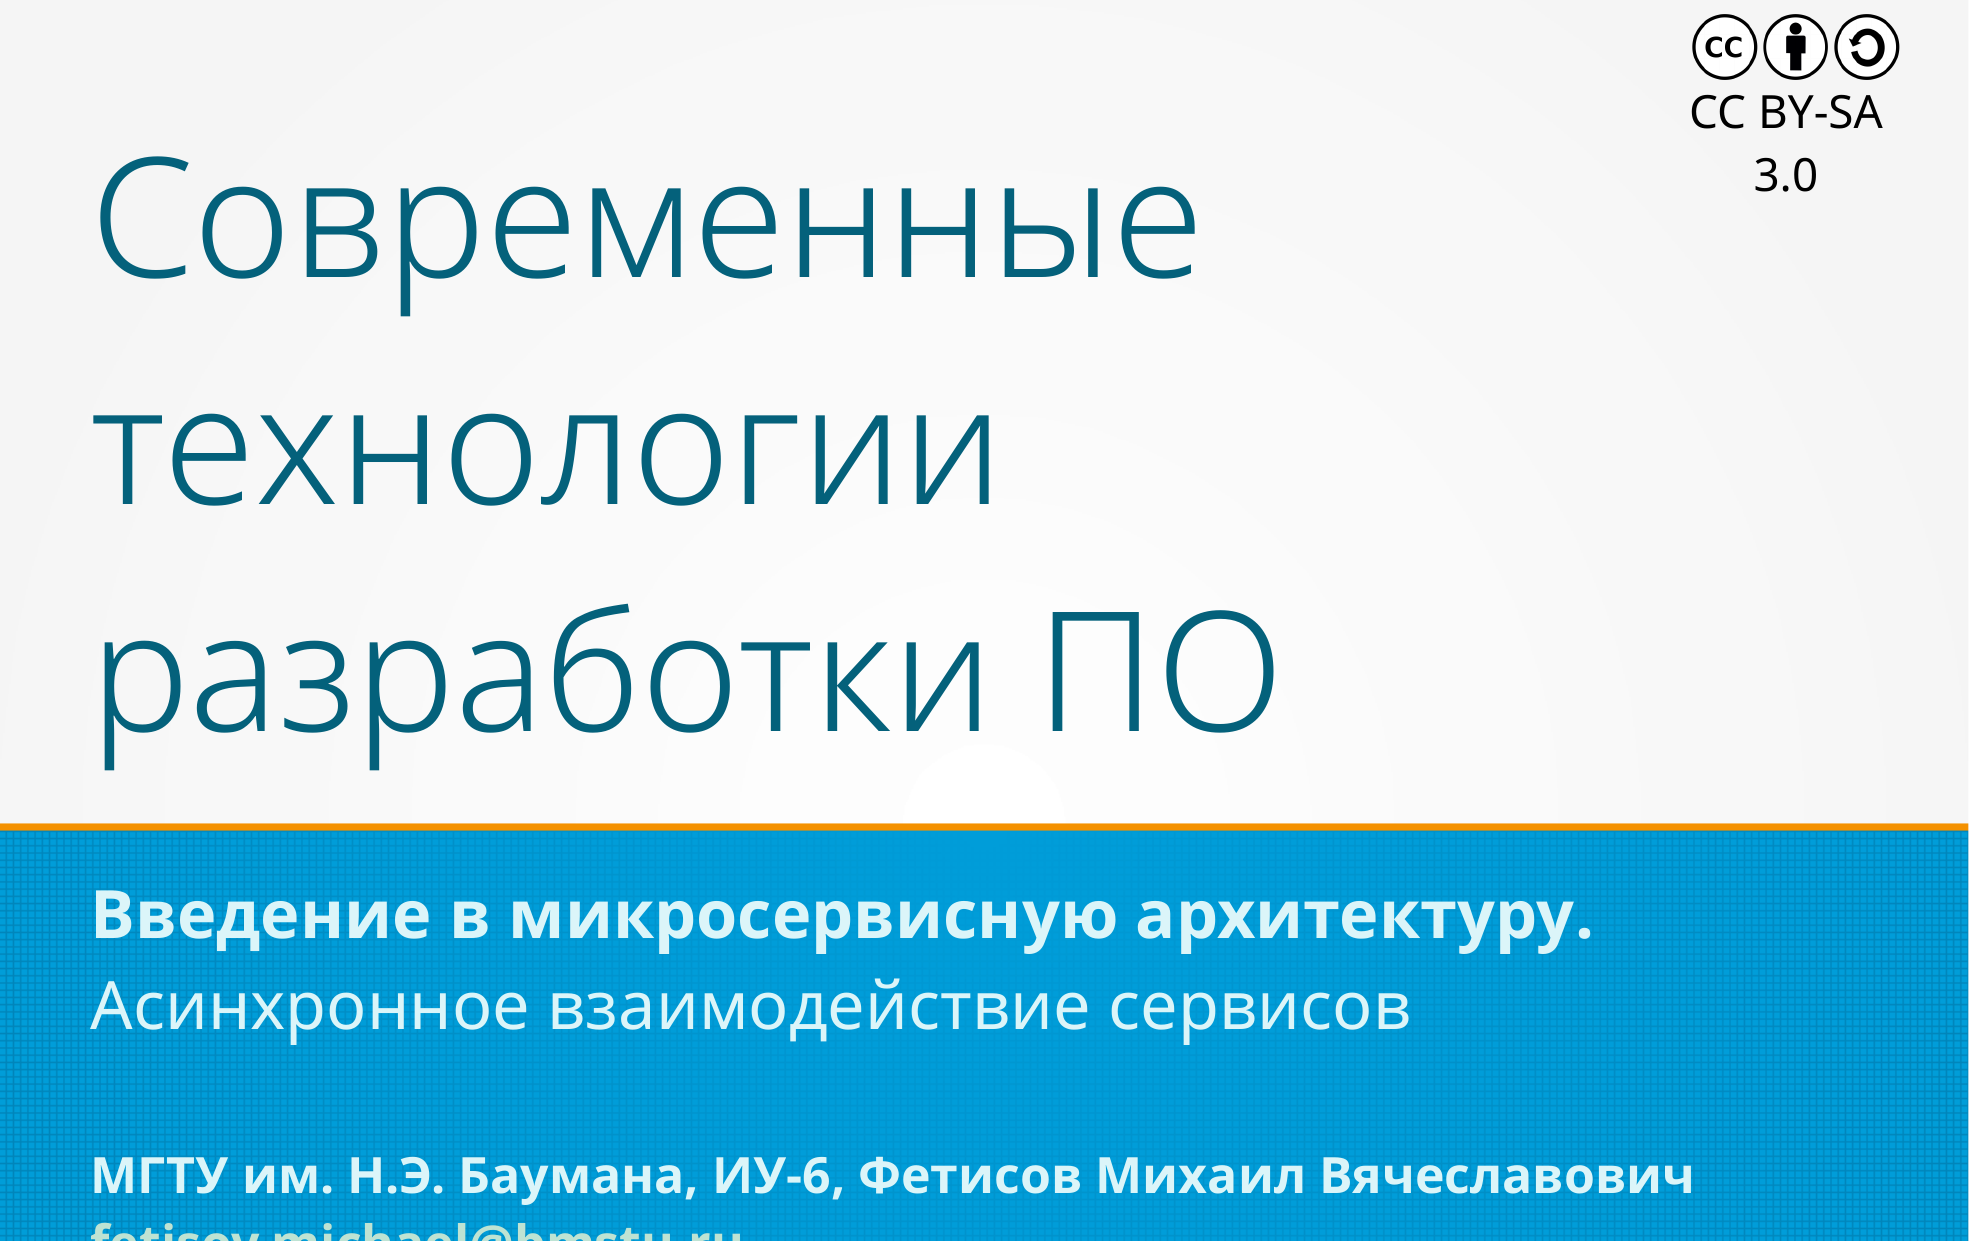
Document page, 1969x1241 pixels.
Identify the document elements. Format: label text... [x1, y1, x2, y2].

text_box CC BY-SA 3.0 [1683, 78, 1914, 206]
picture [0, 0, 1969, 830]
subtitle Введение в микросервисную архитектуру. Асинхронное взаимодействие сервисов МГТУ им. Н.Э. Баумана, ИУ-6, Фетисов Михаил Вячеславович fetisov.michael@bmstu.ru [90, 867, 1969, 1241]
title Современные технологии разработки ПО [90, 49, 1862, 781]
